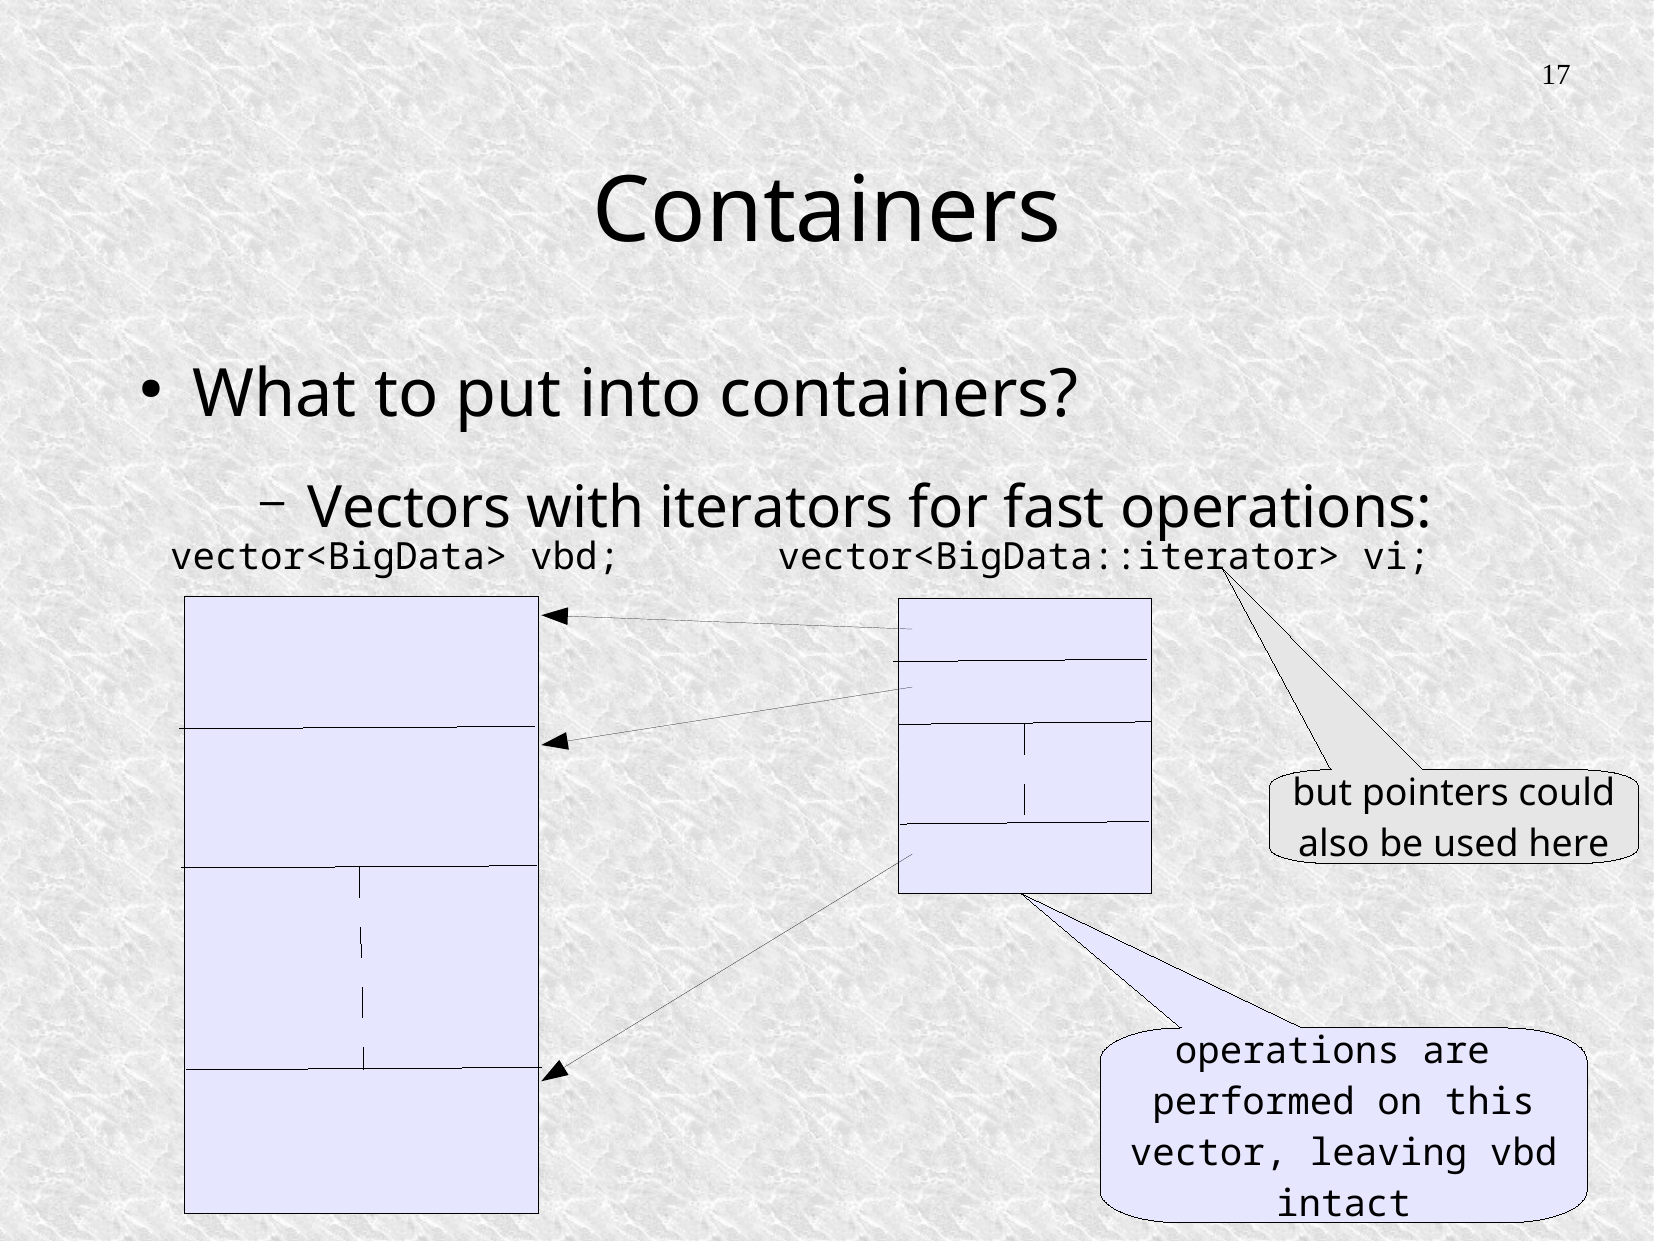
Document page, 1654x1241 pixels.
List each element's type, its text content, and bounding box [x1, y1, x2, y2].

title Containers [121, 102, 1534, 311]
list What to put into containers? Vectors with iterators for fast operations: [121, 344, 1534, 1188]
text_box [898, 598, 1152, 894]
text_box but pointers could also be used here [1222, 567, 1639, 864]
text_box operations are performed on this vector, leaving vbd intact [1021, 893, 1588, 1223]
text_box [184, 596, 539, 1214]
text_box vector<BigData> vbd; vector<BigData::iterator> vi; [170, 529, 1431, 573]
picture [0, 0, 1654, 1241]
